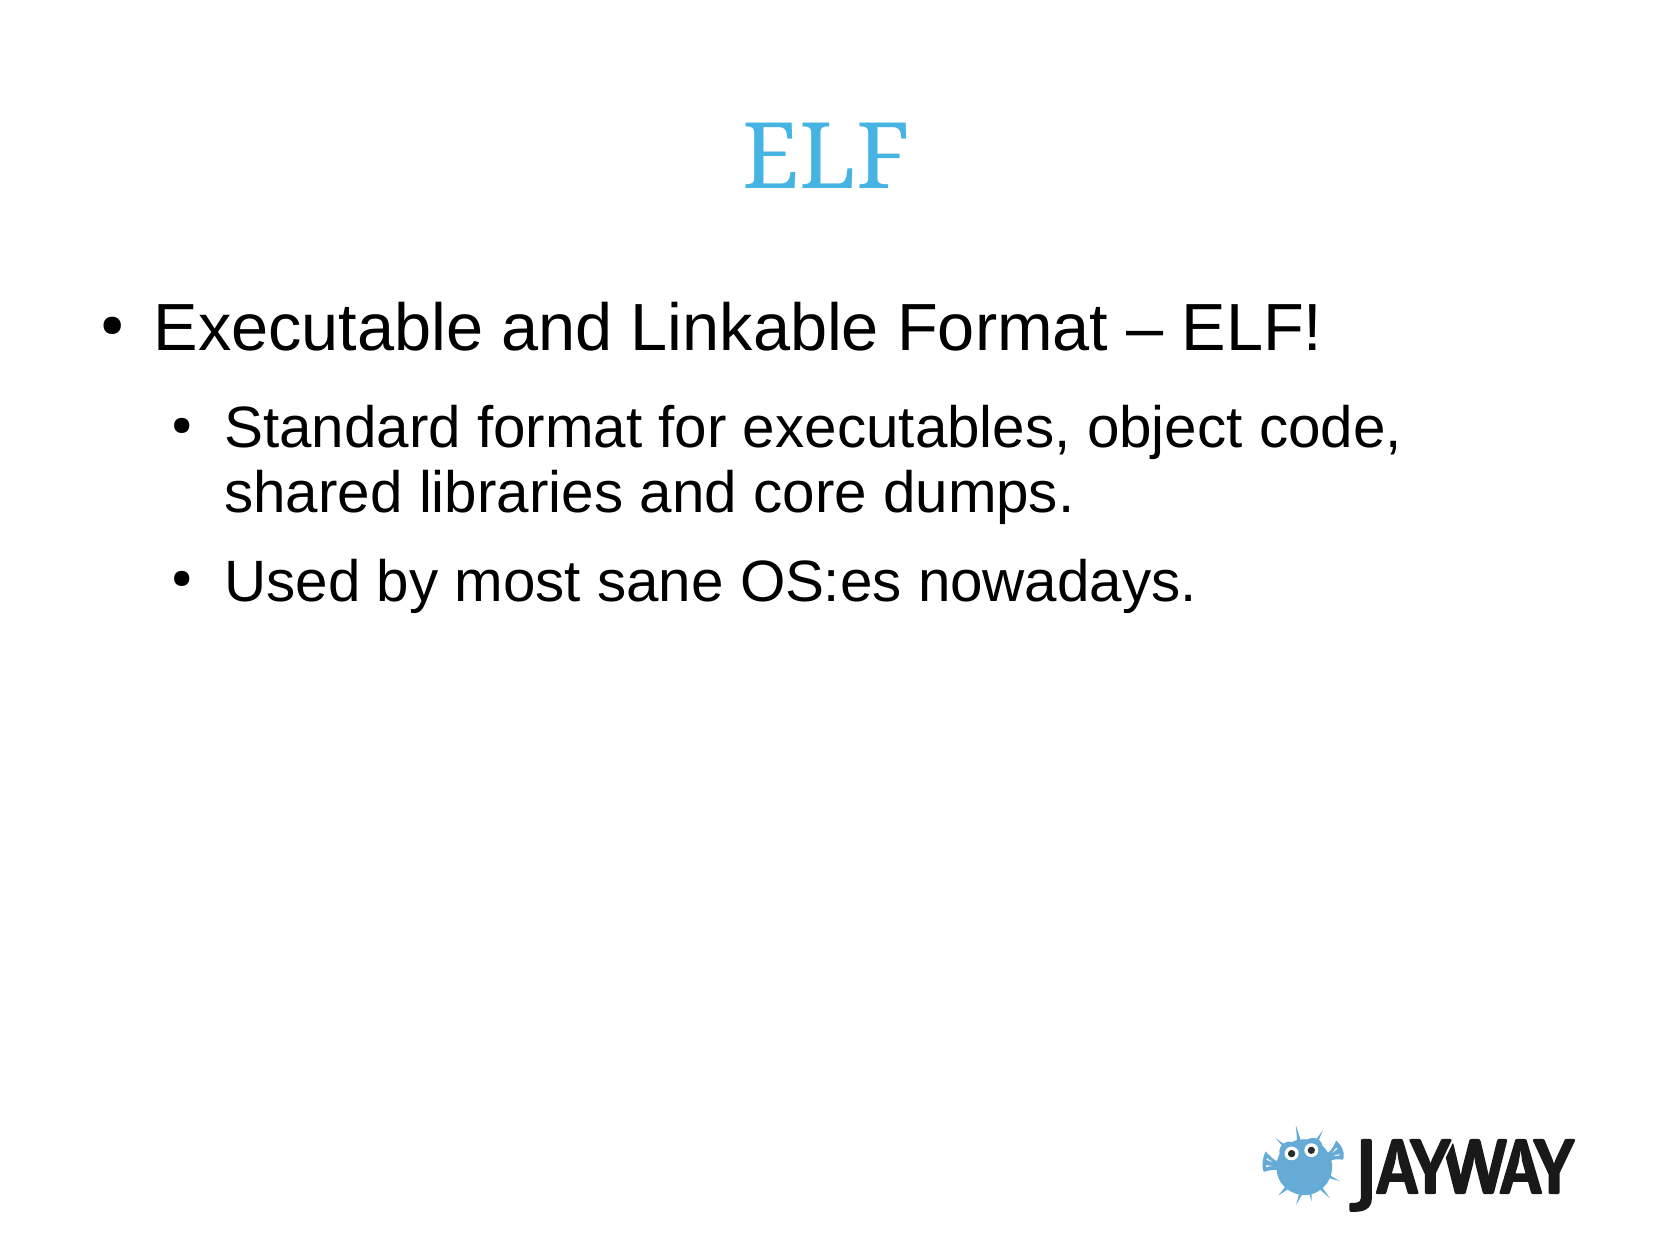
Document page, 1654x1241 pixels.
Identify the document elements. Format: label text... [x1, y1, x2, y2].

title ELF [82, 49, 1571, 257]
list Executable and Linkable Format – ELF! Standard format for executables, object code, shared libraries and core dumps. Used by most sane OS:es nowadays. [82, 290, 1571, 1109]
